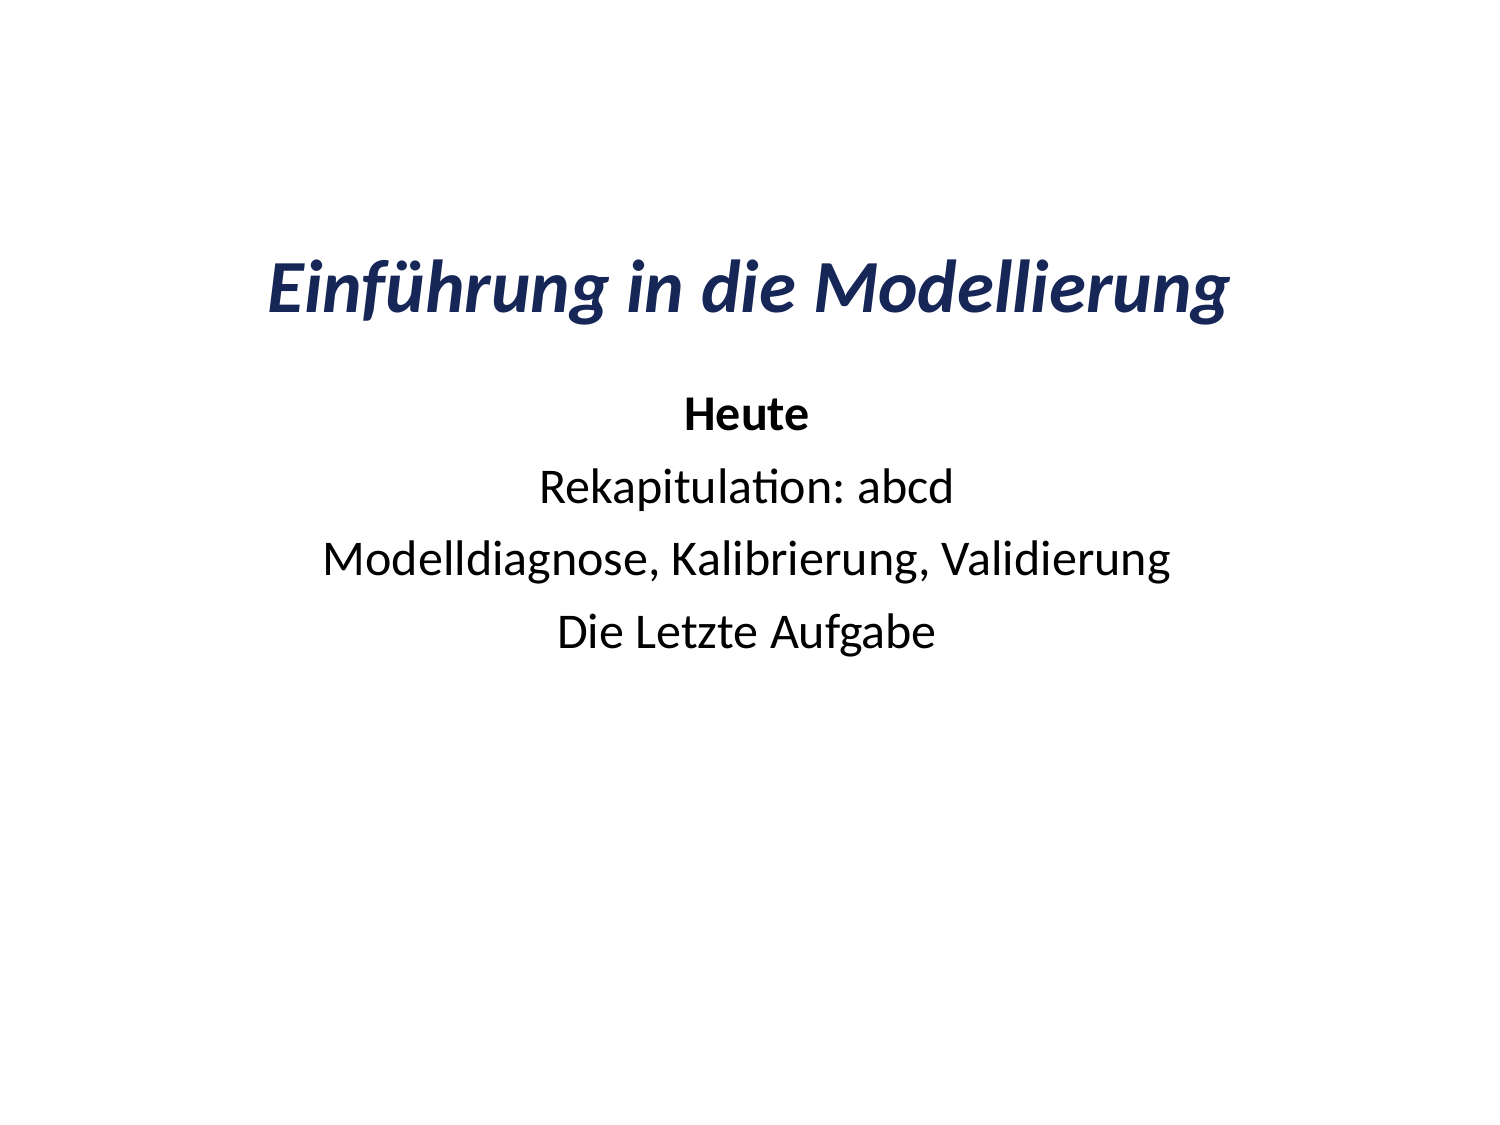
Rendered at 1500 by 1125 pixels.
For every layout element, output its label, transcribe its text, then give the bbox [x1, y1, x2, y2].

text_box Einführung in die Modellierung [0, 229, 1500, 533]
text_box Heute Rekapitulation: abcd Modelldiagnose, Kalibrierung, Validierung Die Letzte Aufgabe [0, 533, 1495, 666]
